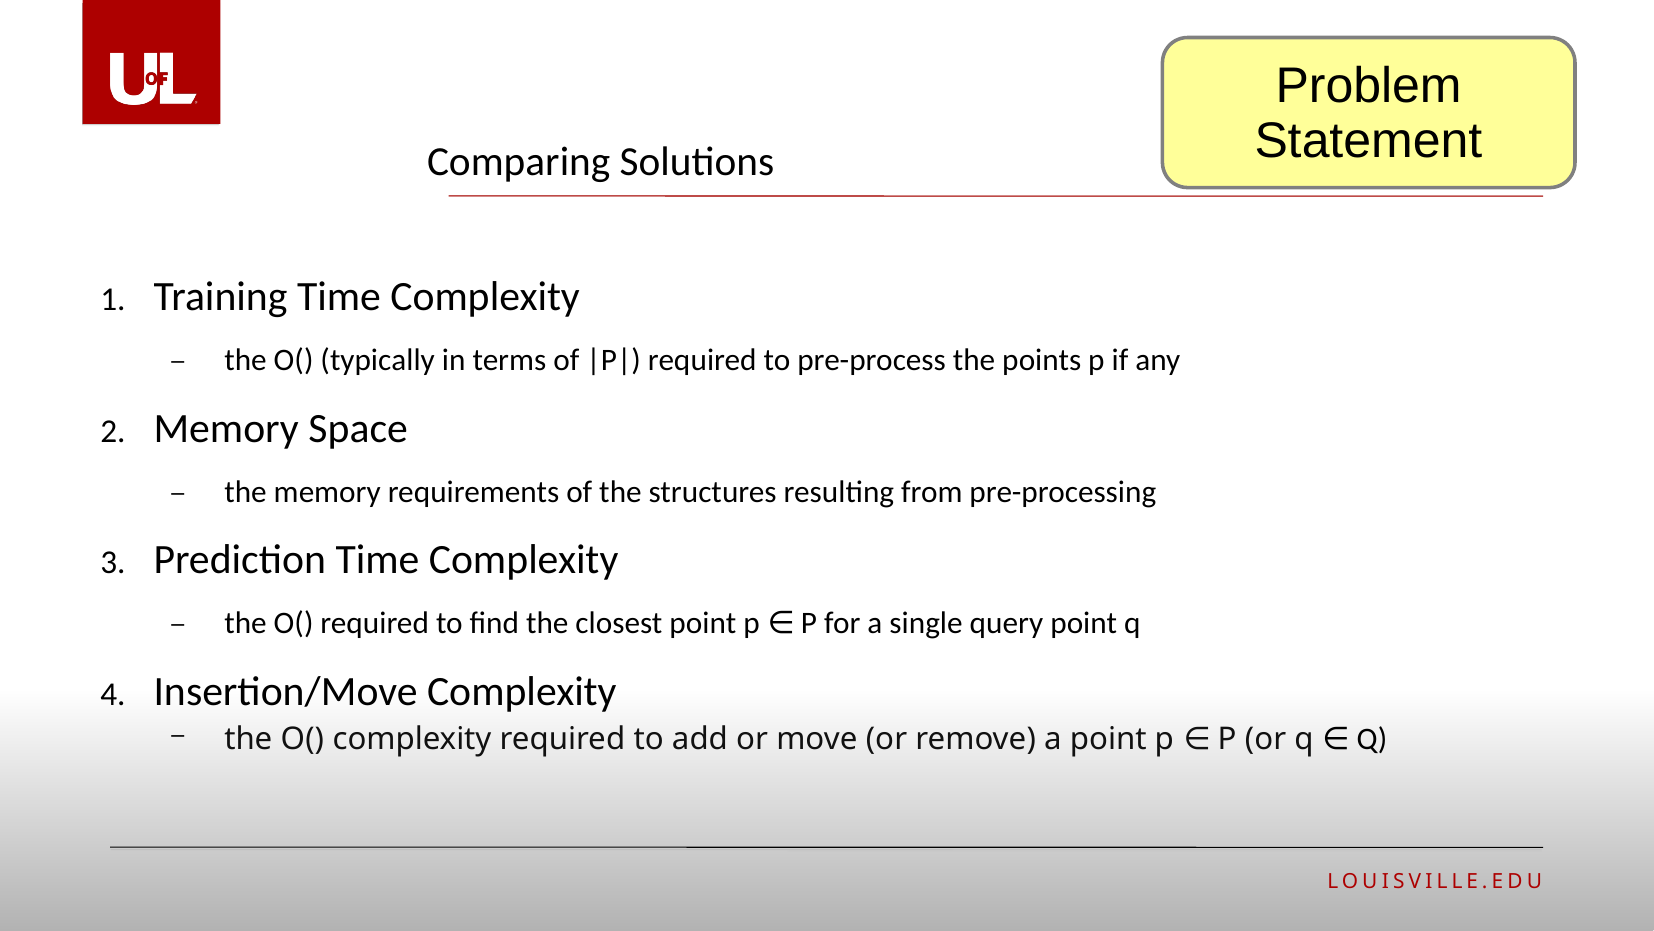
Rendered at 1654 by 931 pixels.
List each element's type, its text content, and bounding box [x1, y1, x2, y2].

list Training Time Complexity the O() (typically in terms of |P|) required to pre-process the points p if any Memory Space the memory requirements of the structures resulting from pre-processing Prediction Time Complexity the O() required to find the closest point p ∈ P for a single query point q Insertion/Move Complexity the O() complexity required to add or move (or remove) a point p ∈ P (or q ∈ Q) [82, 279, 1571, 820]
title Comparing Solutions [427, 134, 1544, 197]
picture [110, 52, 198, 105]
text_box Problem Statement [1162, 37, 1576, 188]
